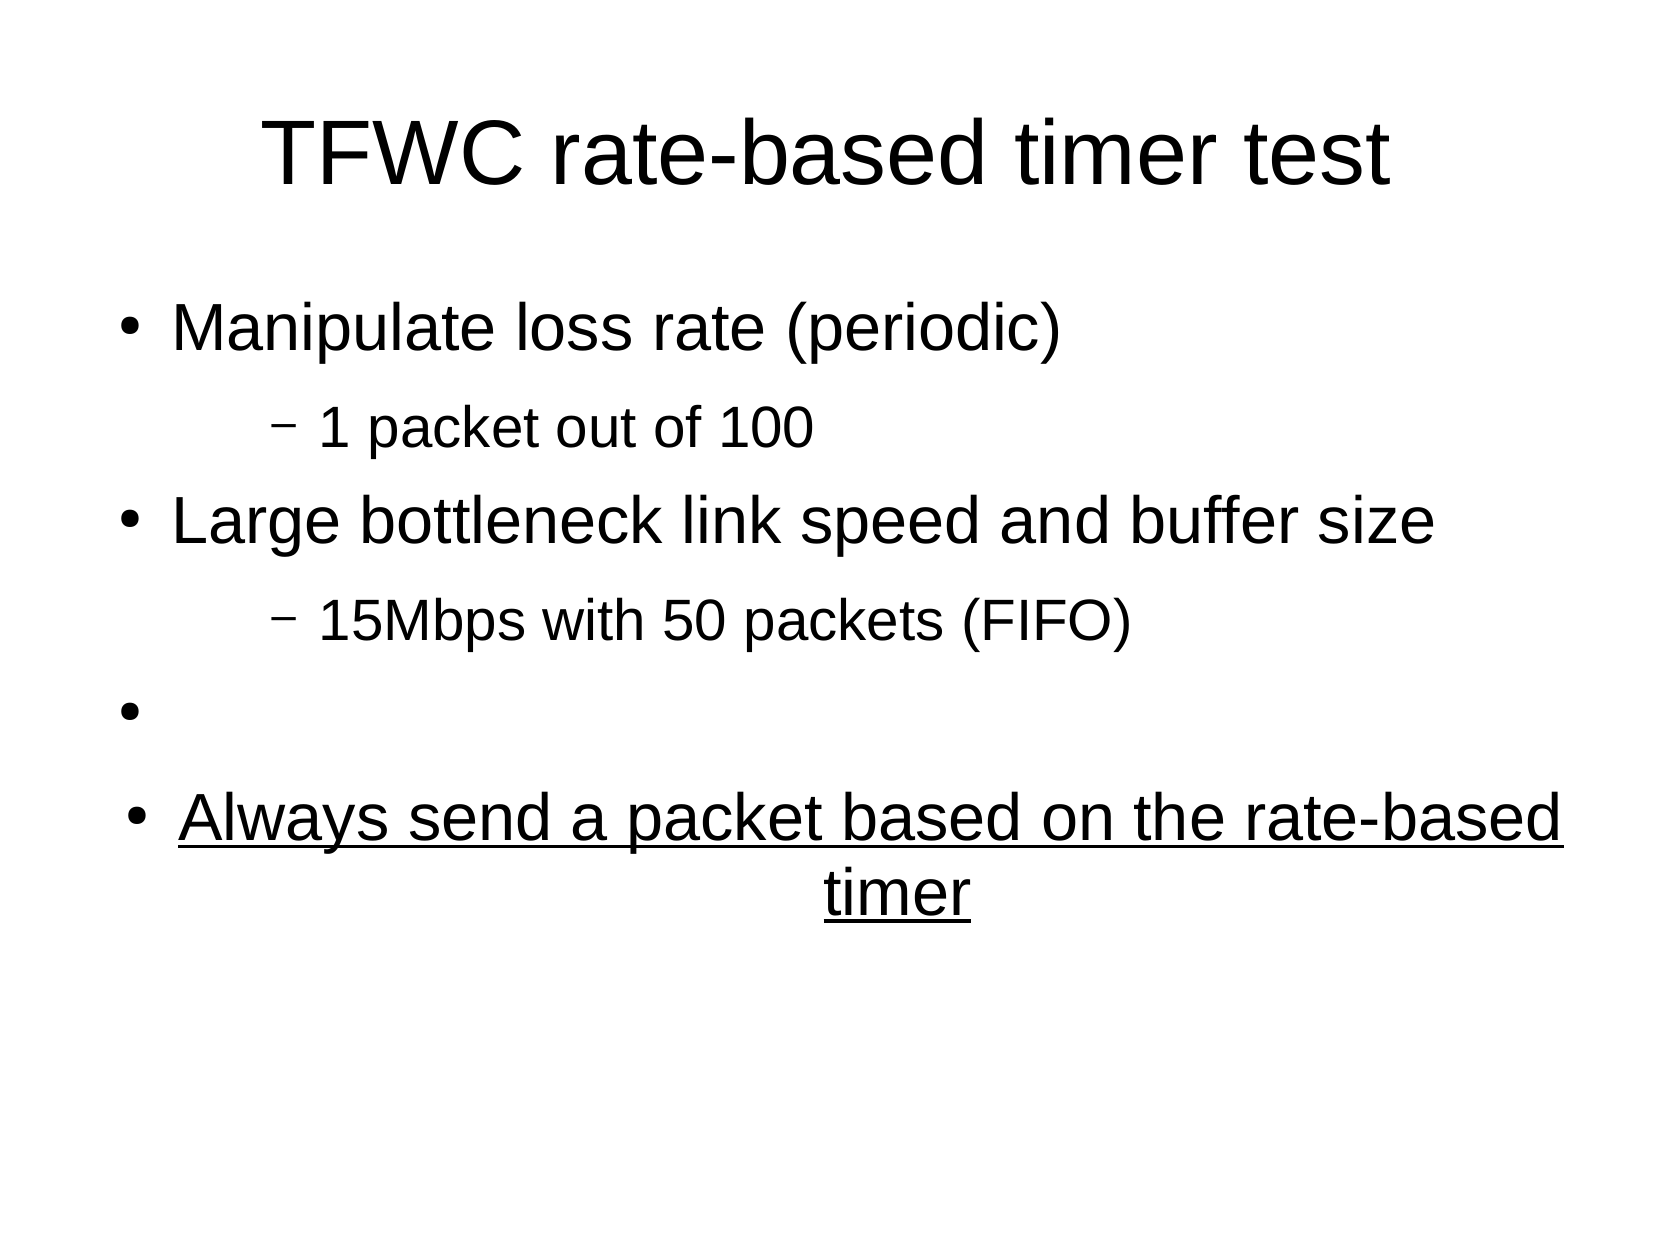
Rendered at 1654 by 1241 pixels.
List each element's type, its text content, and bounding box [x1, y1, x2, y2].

title TFWC rate-based timer test [82, 49, 1571, 257]
list Manipulate loss rate (periodic) 1 packet out of 100 Large bottleneck link speed and buffer size 15Mbps with 50 packets (FIFO) Always send a packet based on the rate-based timer [82, 290, 1571, 1109]
